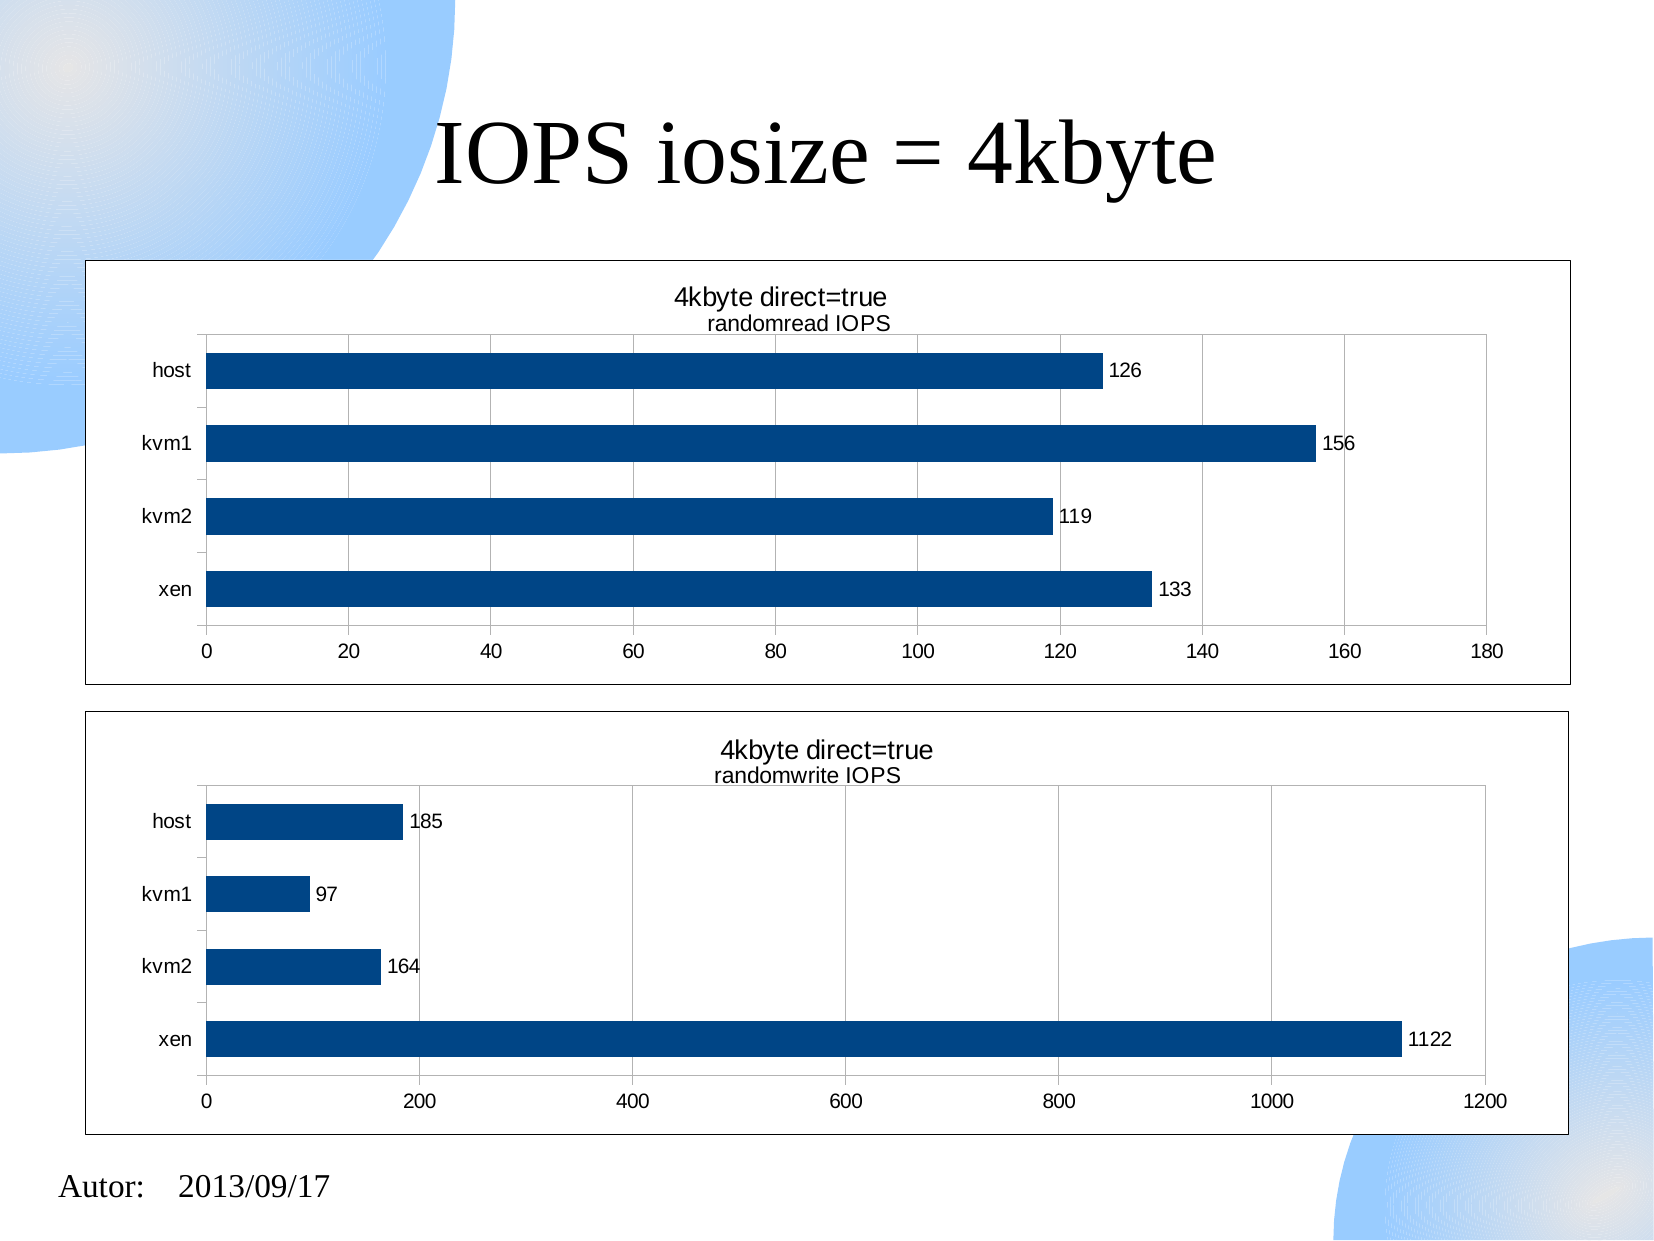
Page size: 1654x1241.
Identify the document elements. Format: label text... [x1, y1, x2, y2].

chart [84, 259, 1571, 686]
chart [84, 710, 1569, 1135]
title IOPS iosize = 4kbyte [82, 49, 1571, 257]
